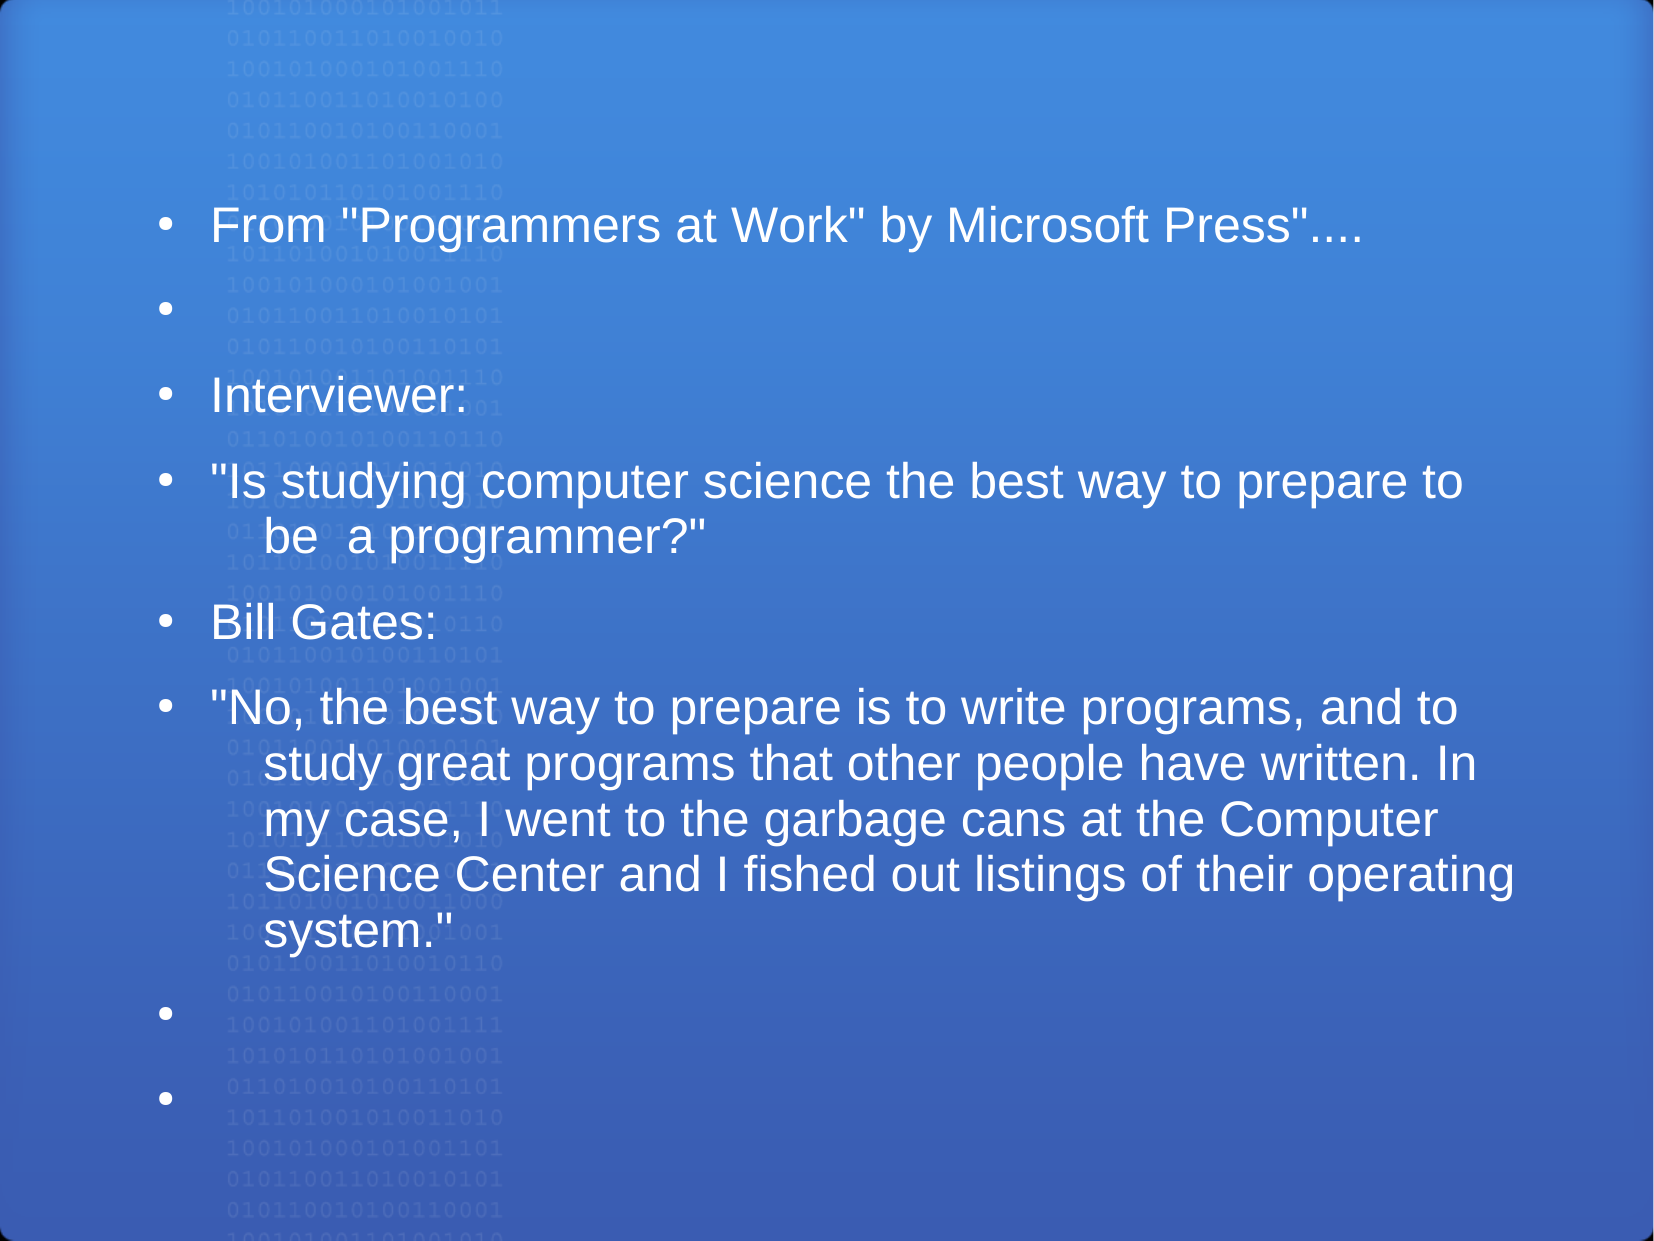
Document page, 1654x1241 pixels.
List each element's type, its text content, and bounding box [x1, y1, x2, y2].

list From "Programmers at Work" by Microsoft Press".... Interviewer: "Is studying computer science the best way to prepare to be a programmer?" Bill Gates: "No, the best way to prepare is to write programs, and to study great programs that other people have written. In my case, I went to the garbage cans at the Computer Science Center and I fished out listings of their operating system." [121, 197, 1534, 1073]
picture [0, 0, 1654, 1241]
